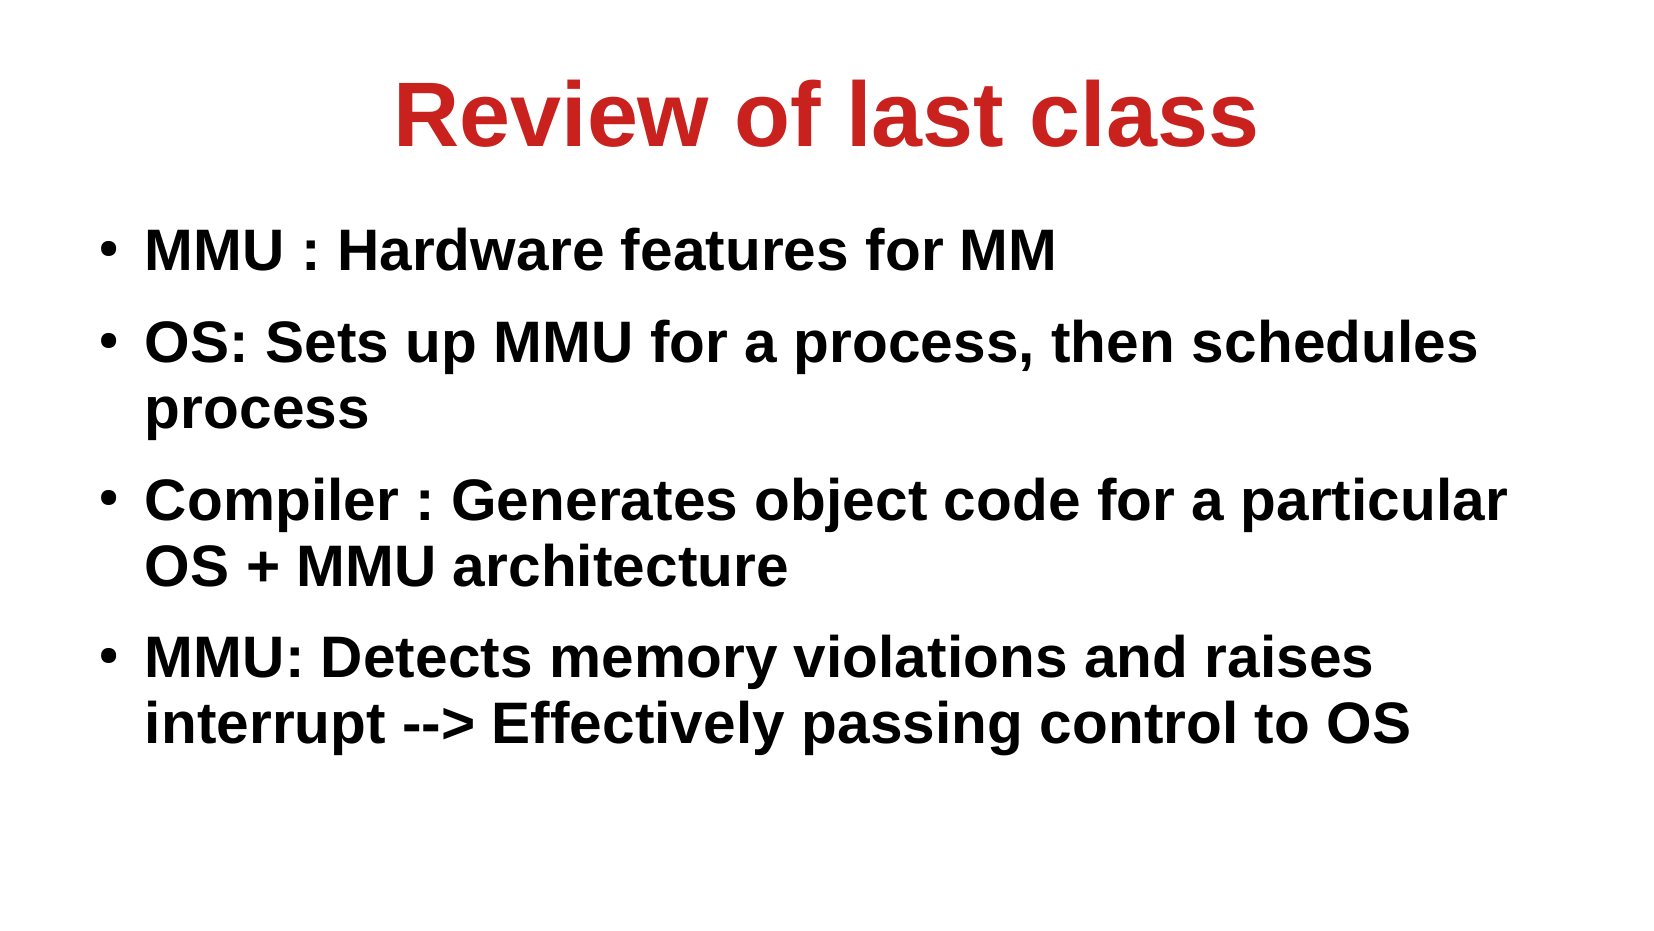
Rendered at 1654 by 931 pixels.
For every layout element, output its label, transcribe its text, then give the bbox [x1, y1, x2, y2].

list MMU : Hardware features for MM OS: Sets up MMU for a process, then schedules process Compiler : Generates object code for a particular OS + MMU architecture MMU: Detects memory violations and raises interrupt --> Effectively passing control to OS [82, 217, 1571, 758]
title Review of last class [82, 37, 1571, 193]
